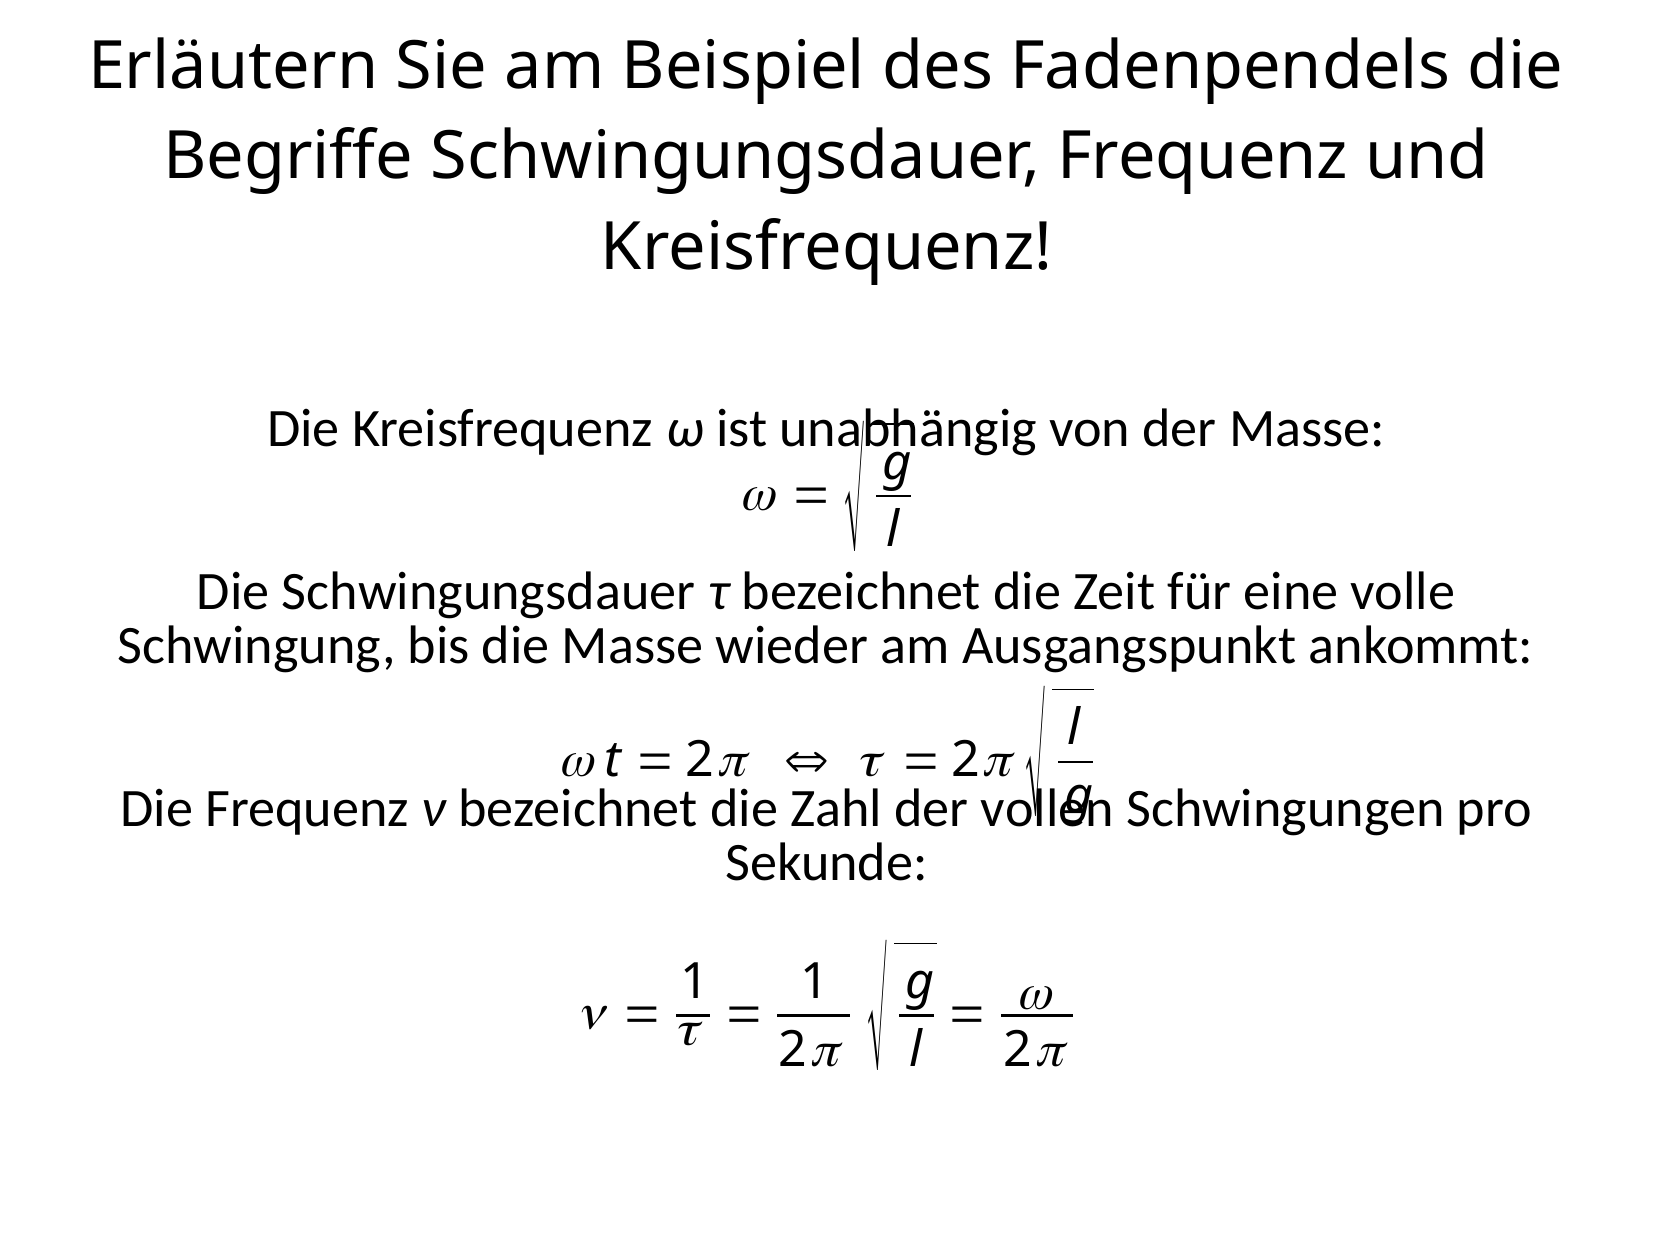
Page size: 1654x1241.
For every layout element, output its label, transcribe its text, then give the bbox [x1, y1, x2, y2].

chart [552, 685, 1101, 827]
chart [733, 419, 921, 561]
title Erläutern Sie am Beispiel des Fadenpendels die Begriffe Schwingungsdauer, Frequenz und Kreisfrequenz! [82, 19, 1571, 287]
chart [571, 939, 1083, 1081]
subtitle Die Kreisfrequenz ω ist unabhängig von der Masse: Die Schwingungsdauer τ bezeichnet die Zeit für eine volle Schwingung, bis die Masse wieder am Ausgangspunkt ankommt: Die Frequenz ν bezeichnet die Zahl der vollen Schwingungen pro Sekunde: [82, 290, 1571, 1010]
